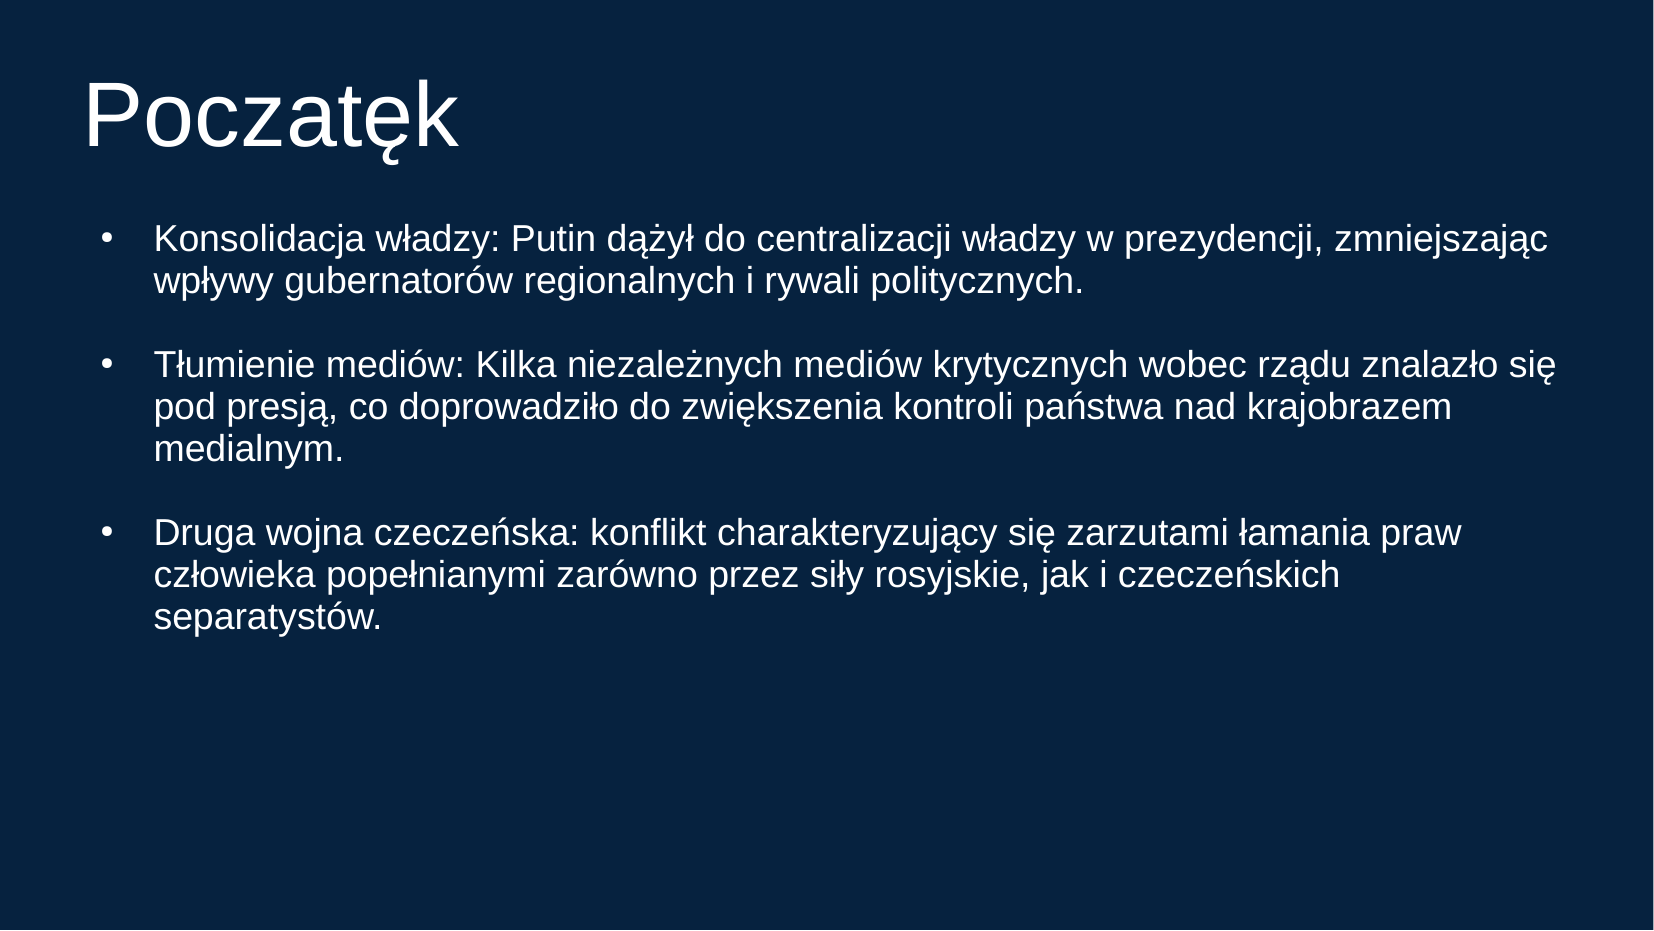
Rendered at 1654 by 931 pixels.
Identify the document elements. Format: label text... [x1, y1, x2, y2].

list Konsolidacja władzy: Putin dążył do centralizacji władzy w prezydencji, zmniejszając wpływy gubernatorów regionalnych i rywali politycznych. Tłumienie mediów: Kilka niezależnych mediów krytycznych wobec rządu znalazło się pod presją, co doprowadziło do zwiększenia kontroli państwa nad krajobrazem medialnym. Druga wojna czeczeńska: konflikt charakteryzujący się zarzutami łamania praw człowieka popełnianymi zarówno przez siły rosyjskie, jak i czeczeńskich separatystów. [82, 217, 1571, 758]
title Poczatęk [82, 37, 1571, 193]
